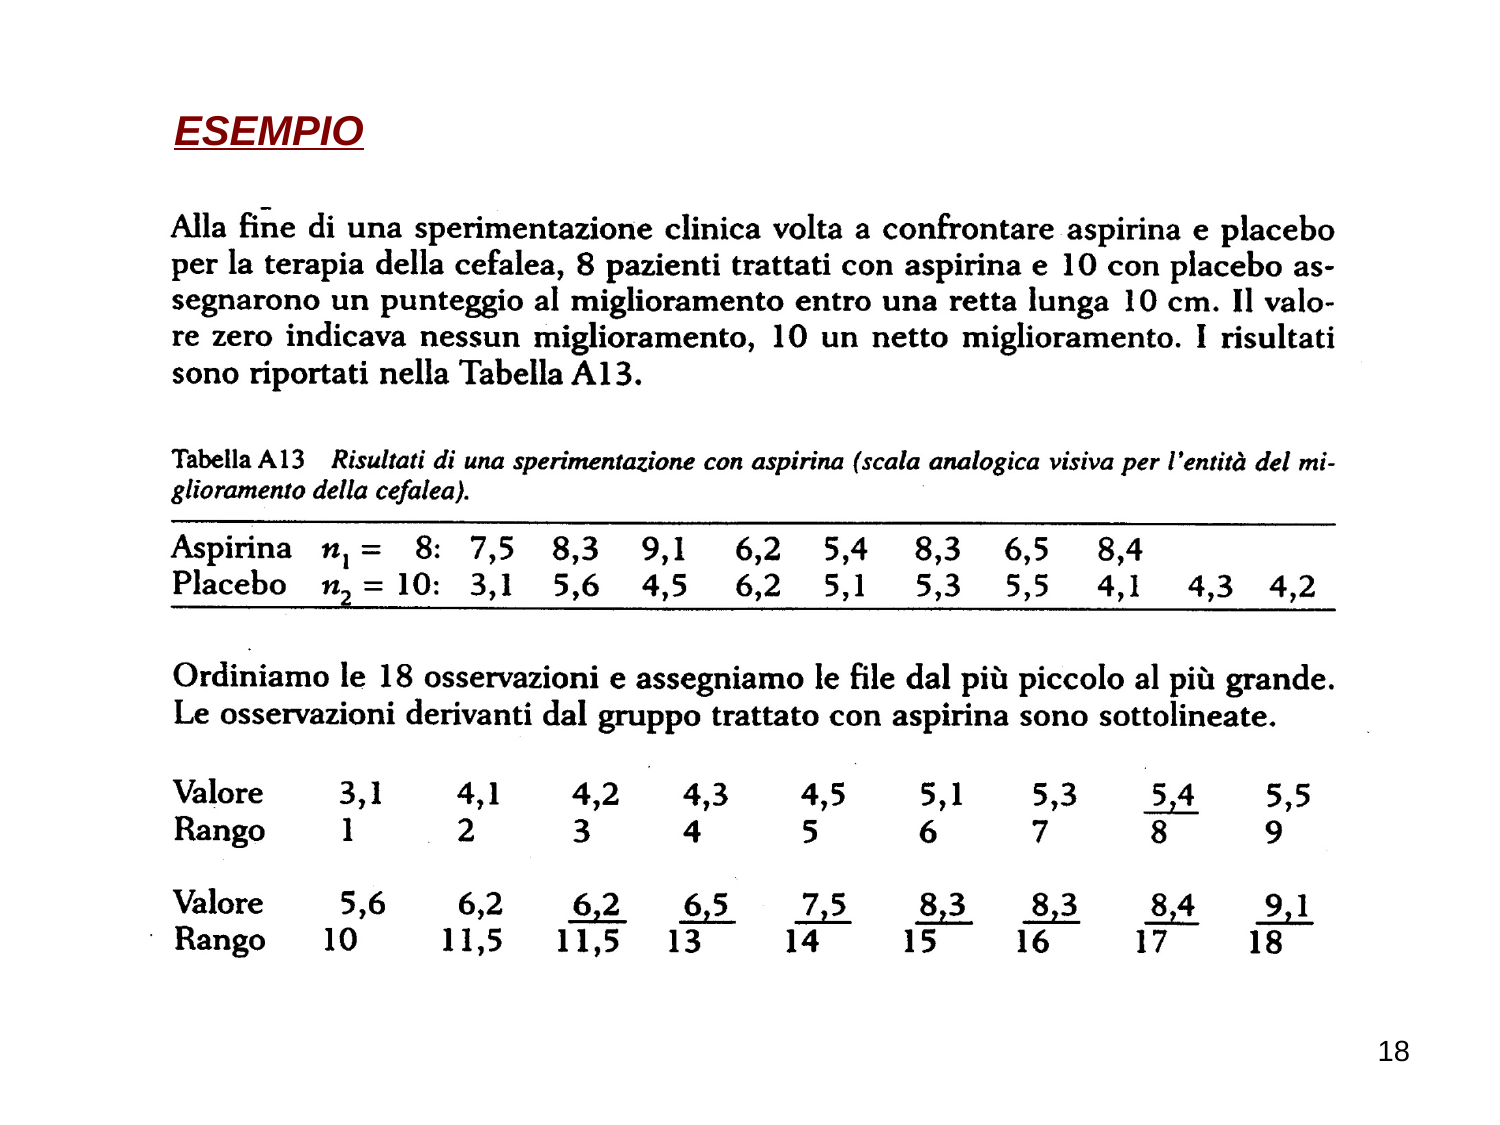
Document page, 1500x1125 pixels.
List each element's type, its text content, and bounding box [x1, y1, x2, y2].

text_box ESEMPIO [159, 95, 1388, 162]
picture [135, 207, 1385, 986]
text_box <numero> [1074, 1024, 1426, 1103]
